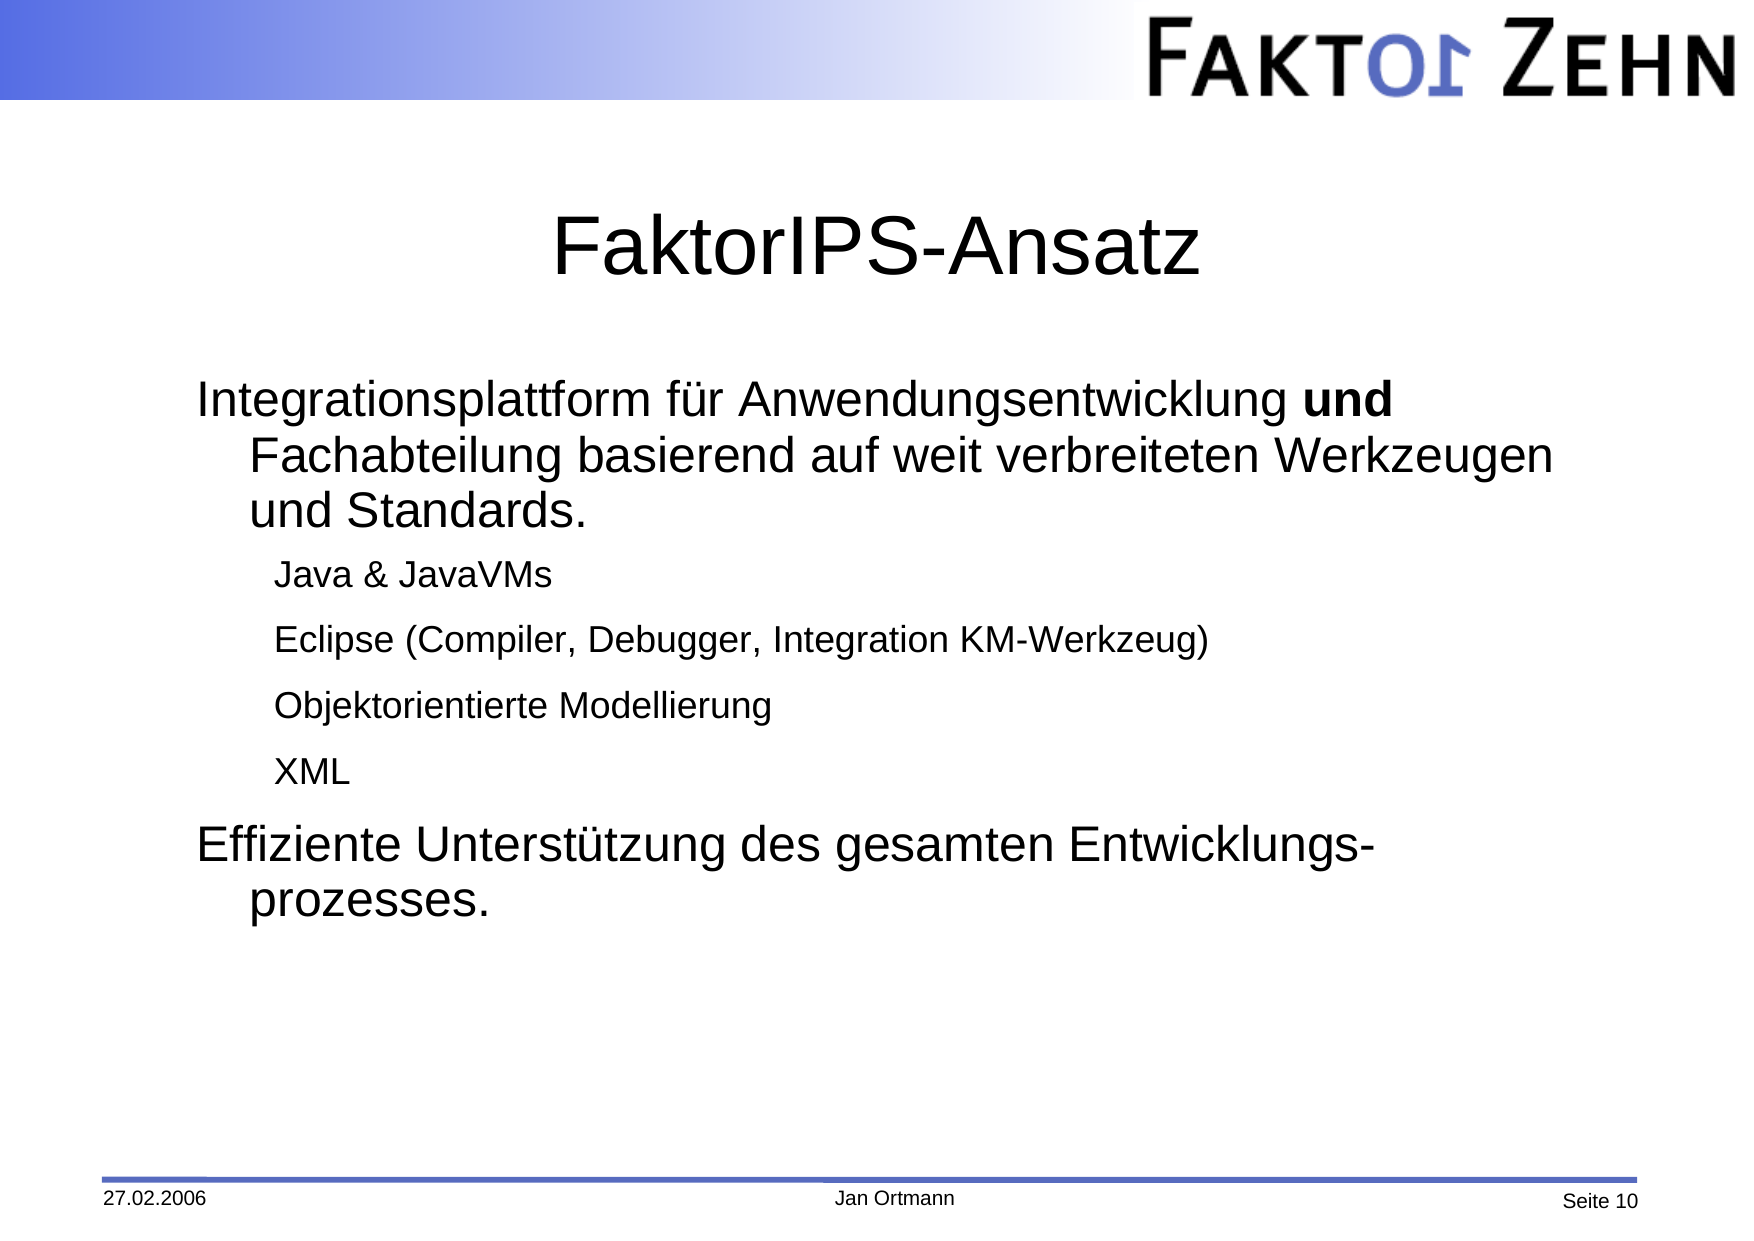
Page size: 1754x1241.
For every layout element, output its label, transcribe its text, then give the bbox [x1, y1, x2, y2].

title FaktorIPS-Ansatz [179, 142, 1576, 349]
list Integrationsplattform für Anwendungsentwicklung und Fachabteilung basierend auf weit verbreiteten Werkzeugen und Standards. Java & JavaVMs Eclipse (Compiler, Debugger, Integration KM-Werkzeug) Objektorientierte Modellierung XML Effiziente Unterstützung des gesamten Entwicklungs-prozesses. [179, 371, 1576, 1078]
picture [1133, 2, 1749, 105]
